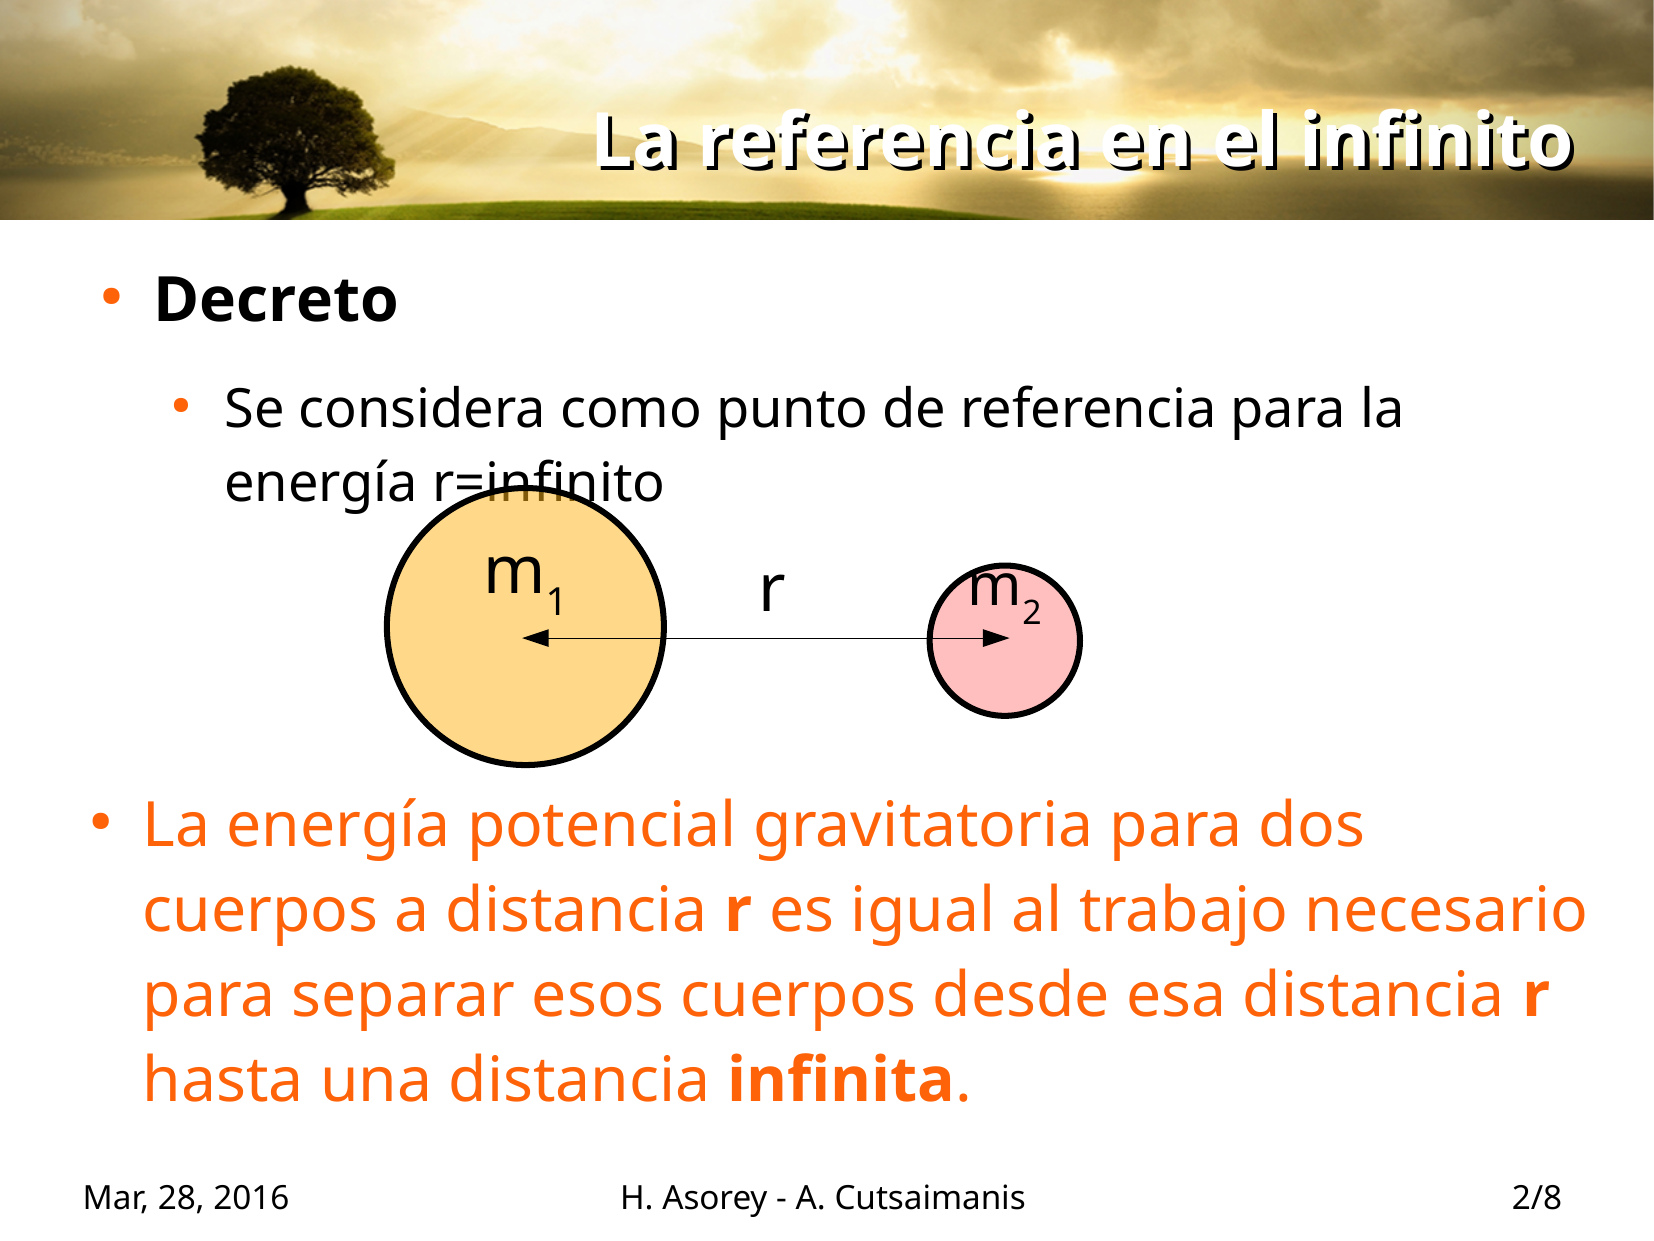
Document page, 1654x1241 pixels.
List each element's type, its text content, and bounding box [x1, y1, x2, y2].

text_box m2 [929, 565, 1081, 716]
text_box m1 [386, 488, 664, 766]
list Decreto Se considera como punto de referencia para la energía r=infinito [663, 639, 929, 646]
list Decreto Se considera como punto de referencia para la energía r=infinito [82, 255, 1571, 646]
list La energía potencial gravitatoria para dos cuerpos a distancia r es igual al trabajo necesario para separar esos cuerpos desde esa distancia r hasta una distancia infinita. [71, 780, 1591, 1171]
picture [0, 0, 1654, 220]
text_box r [743, 533, 841, 635]
title La referencia en el infinito [86, 49, 1576, 226]
